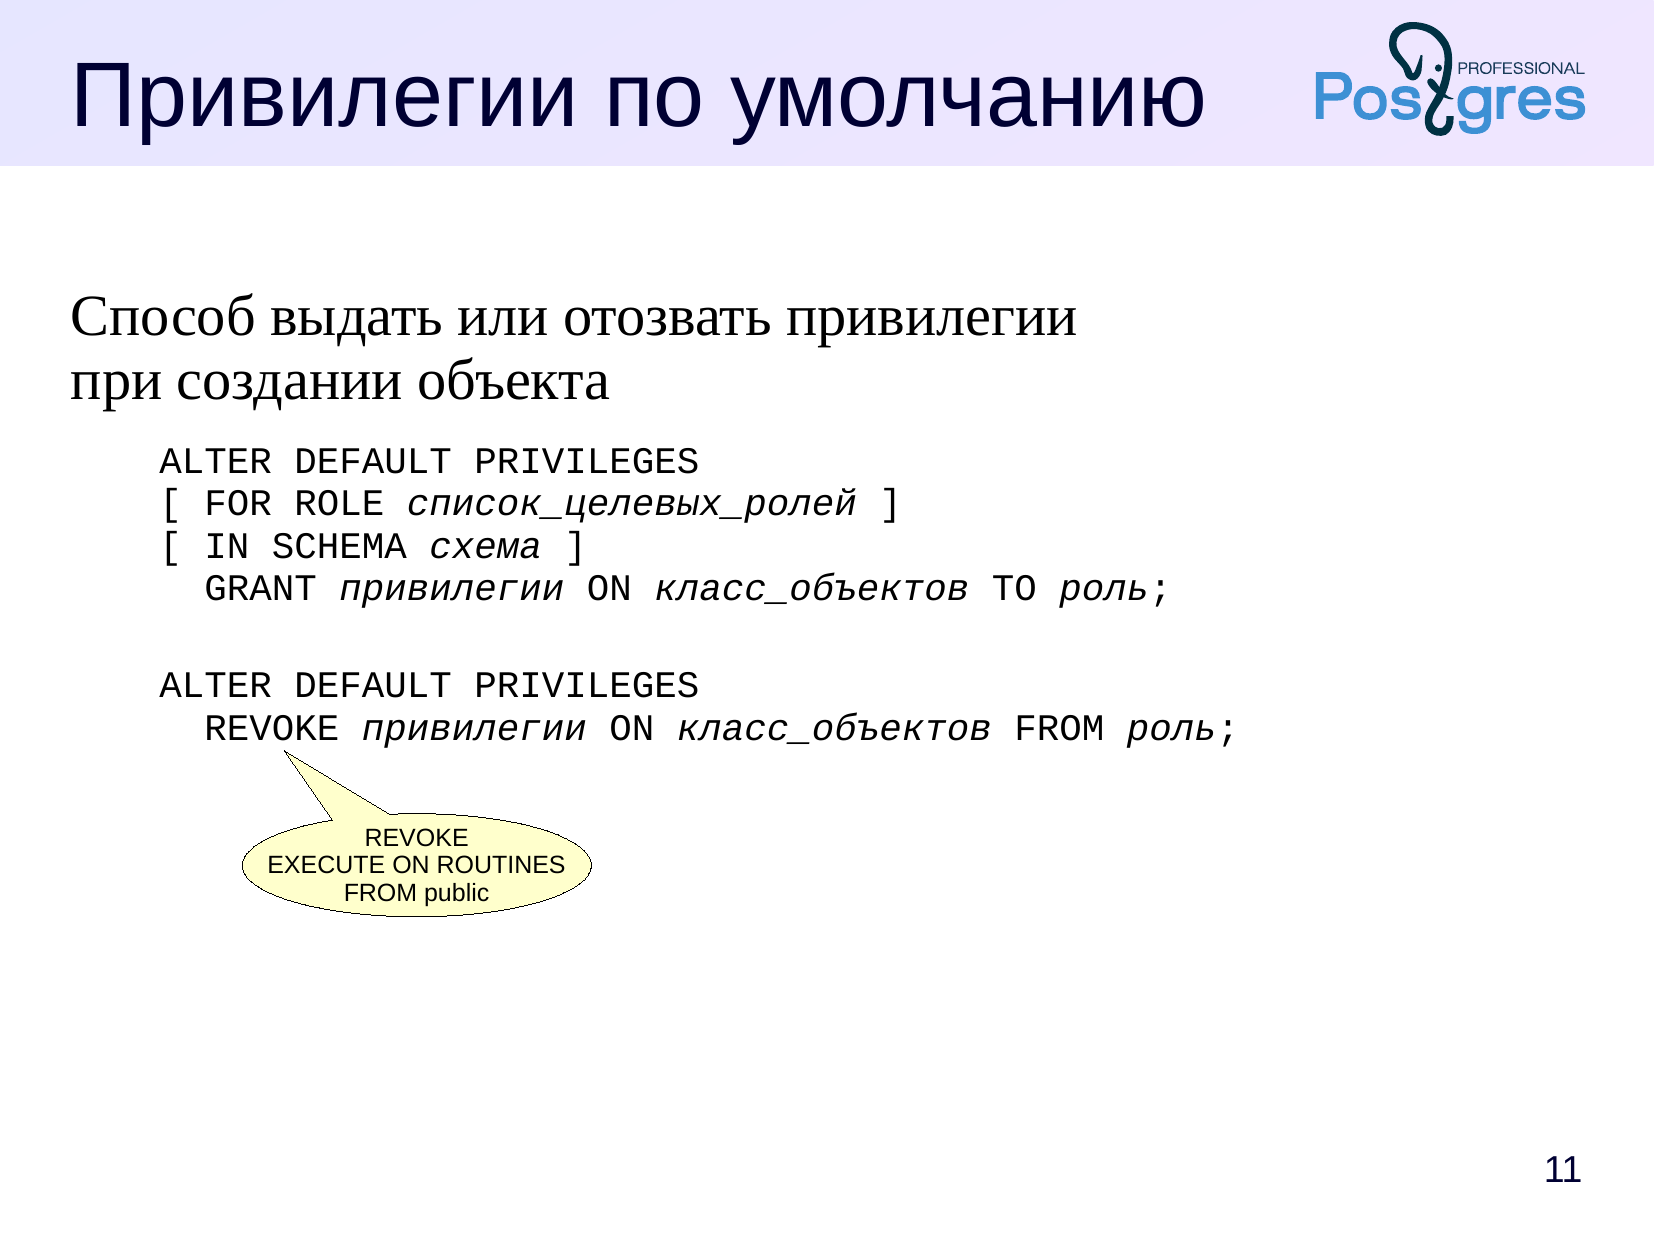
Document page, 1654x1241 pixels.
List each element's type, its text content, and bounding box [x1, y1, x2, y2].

title Привилегии по умолчанию [70, 43, 1306, 147]
list Способ выдать или отозвать привилегии при создании объекта ALTER DEFAULT PRIVILEGES [ FOR ROLE список_целевых_ролей ] [ IN SCHEMA схема ] GRANT привилегии ON класс_объектов TO роль; ALTER DEFAULT PRIVILEGES REVOKE привилегии ON класс_объектов FROM роль; [70, 283, 1583, 1134]
text_box REVOKE EXECUTE ON ROUTINES FROM public [242, 750, 592, 917]
